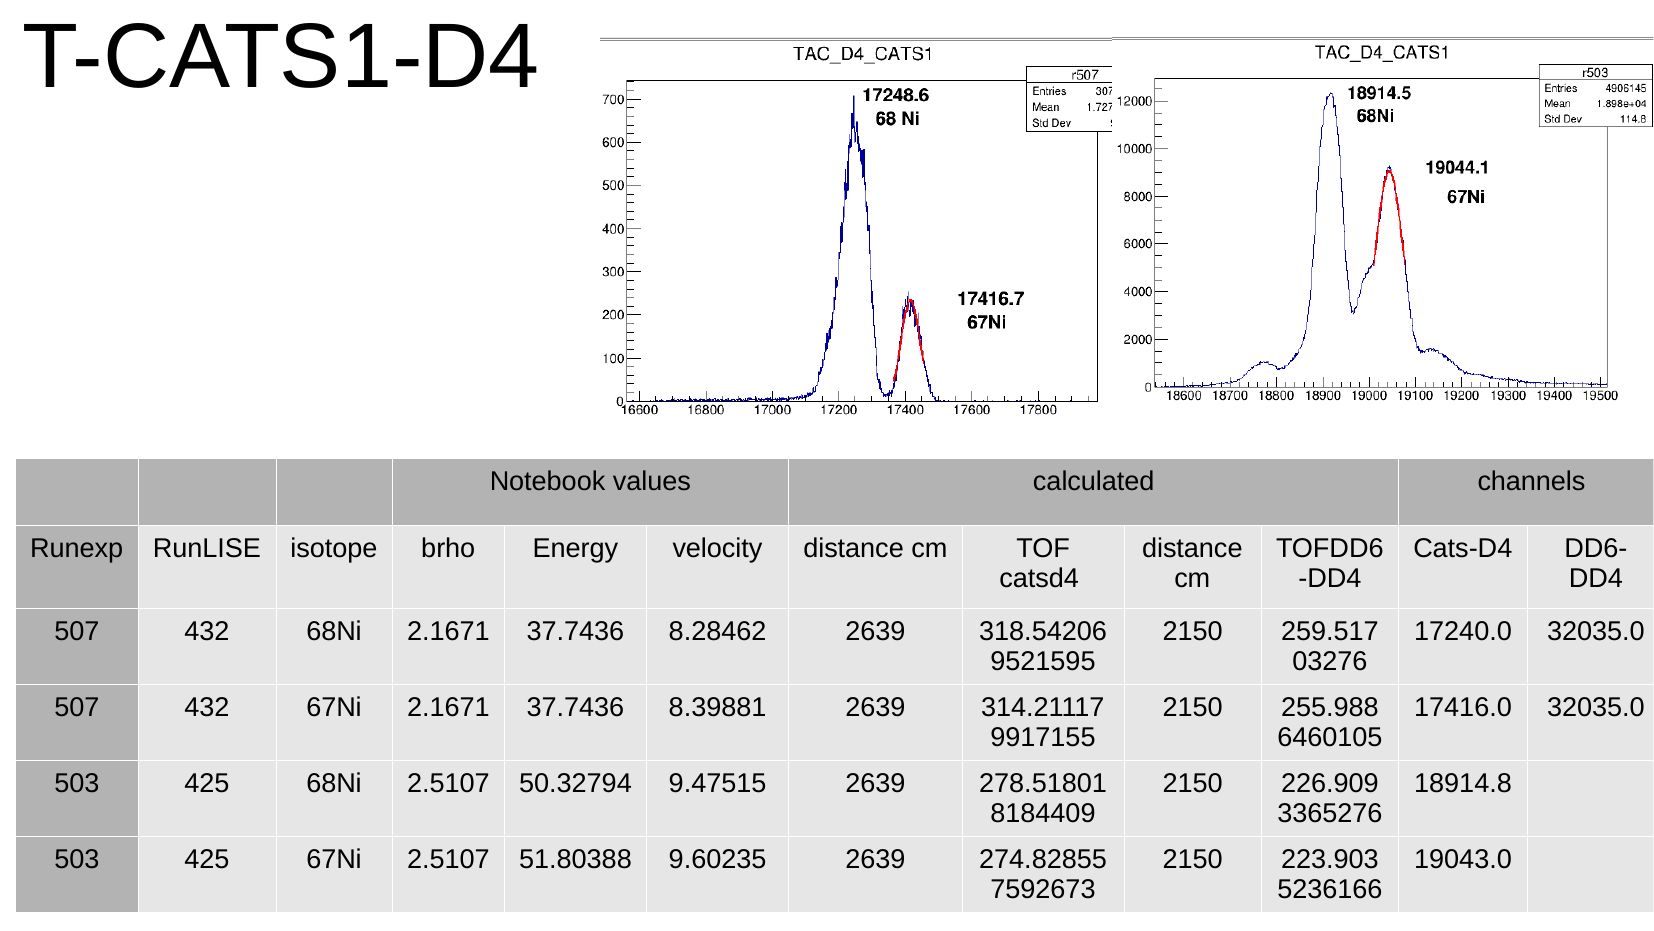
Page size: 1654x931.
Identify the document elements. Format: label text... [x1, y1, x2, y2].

table_cell Runexp [16, 526, 138, 608]
table_cell 50.32794 [505, 761, 646, 836]
table_cell 8.39881 [647, 685, 788, 760]
table_cell 2.1671 [393, 609, 504, 684]
table_cell brho [393, 526, 504, 608]
table_cell 18914.8 [1399, 761, 1527, 836]
table_cell 2.5107 [393, 761, 504, 836]
table_cell 2150 [1125, 609, 1261, 684]
table_cell 67Ni [277, 837, 392, 912]
table_cell 503 [16, 761, 138, 836]
table_cell 432 [139, 685, 276, 760]
table_cell 507 [16, 609, 138, 684]
table_cell 226.9093365276 [1262, 761, 1398, 836]
table_cell 17240.0 [1399, 609, 1527, 684]
table_cell [1528, 837, 1654, 912]
table_header calculated [789, 459, 1398, 525]
table_header [16, 459, 138, 525]
table_cell 223.9035236166 [1262, 837, 1398, 912]
table_cell isotope [277, 526, 392, 608]
table_cell 259.51703276 [1262, 609, 1398, 684]
table_cell 314.211179917155 [963, 685, 1124, 760]
table_header Notebook values [393, 459, 788, 525]
table_cell 2150 [1125, 685, 1261, 760]
table_cell 507 [16, 685, 138, 760]
table_cell 2639 [789, 609, 962, 684]
table_cell 318.542069521595 [963, 609, 1124, 684]
table_cell DD6-DD4 [1528, 526, 1654, 608]
table_cell 19043.0 [1399, 837, 1527, 912]
table_cell 2639 [789, 837, 962, 912]
table_cell 432 [139, 609, 276, 684]
table_cell Energy [505, 526, 646, 608]
table_cell Cats-D4 [1399, 526, 1527, 608]
table_cell 278.518018184409 [963, 761, 1124, 836]
table_cell 2639 [789, 761, 962, 836]
title T-CATS1-D4 [0, 0, 563, 113]
table_cell 17416.0 [1399, 685, 1527, 760]
table_cell 32035.0 [1528, 609, 1654, 684]
table_cell 37.7436 [505, 609, 646, 684]
table_cell 425 [139, 761, 276, 836]
table_cell 37.7436 [505, 685, 646, 760]
table_cell 32035.0 [1528, 685, 1654, 760]
table_cell 503 [16, 837, 138, 912]
table_cell 255.9886460105 [1262, 685, 1398, 760]
table_cell 68Ni [277, 609, 392, 684]
table_cell 2639 [789, 685, 962, 760]
table_cell velocity [647, 526, 788, 608]
table_cell RunLISE [139, 526, 276, 608]
table_cell 2.5107 [393, 837, 504, 912]
table_cell 425 [139, 837, 276, 912]
table_cell 274.828557592673 [963, 837, 1124, 912]
table_cell 2150 [1125, 837, 1261, 912]
table_cell 9.47515 [647, 761, 788, 836]
table_cell [1528, 761, 1654, 836]
table_cell TOFDD6-DD4 [1262, 526, 1398, 608]
table_cell distance cm [1125, 526, 1261, 608]
table_cell distance cm [789, 526, 962, 608]
table_cell TOF catsd4 [963, 526, 1124, 608]
table_header [139, 459, 276, 525]
table_cell 68Ni [277, 761, 392, 836]
table_cell 2150 [1125, 761, 1261, 836]
table_cell 51.80388 [505, 837, 646, 912]
table_header [277, 459, 392, 525]
table_header channels [1399, 459, 1654, 525]
table_cell 8.28462 [647, 609, 788, 684]
picture [600, 37, 1654, 436]
table_cell 2.1671 [393, 685, 504, 760]
table_cell 9.60235 [647, 837, 788, 912]
table_cell 67Ni [277, 685, 392, 760]
